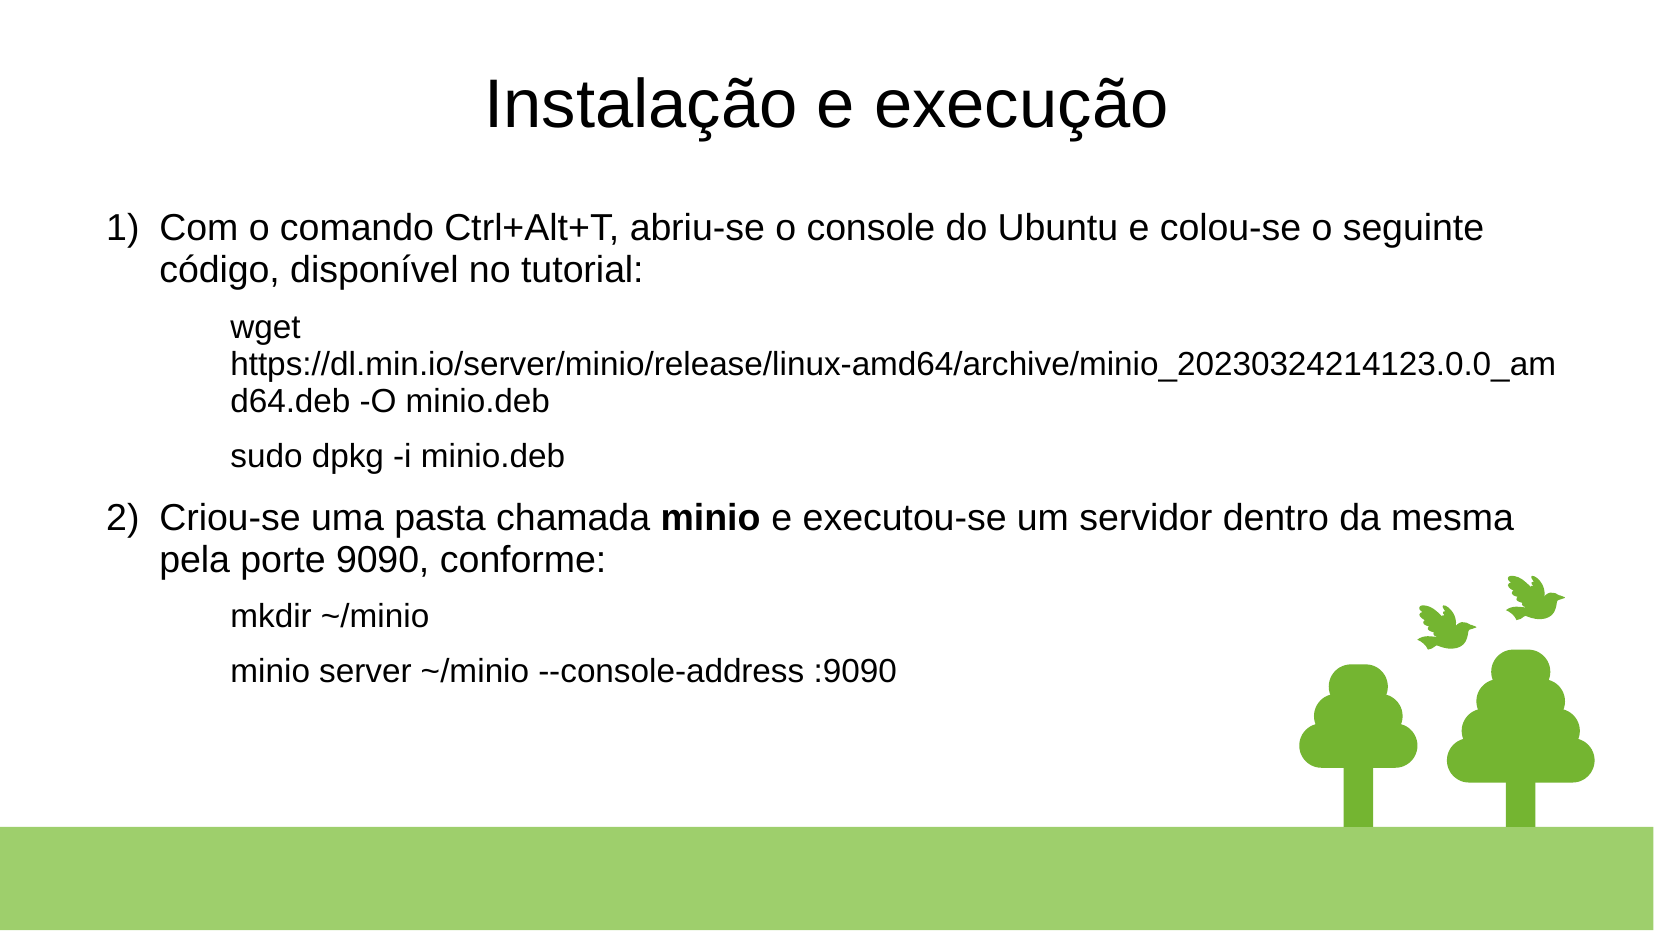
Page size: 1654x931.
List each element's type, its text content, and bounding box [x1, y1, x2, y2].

list Com o comando Ctrl+Alt+T, abriu-se o console do Ubuntu e colou-se o seguinte código, disponível no tutorial: wget https://dl.min.io/server/minio/release/linux-amd64/archive/minio_20230324214123.0.0_amd64.deb -O minio.deb sudo dpkg -i minio.deb Criou-se uma pasta chamada minio e executou-se um servidor dentro da mesma pela porte 9090, conforme: mkdir ~/minio minio server ~/minio --console-address :9090 [88, 206, 1565, 739]
title Instalação e execução [88, 29, 1565, 178]
